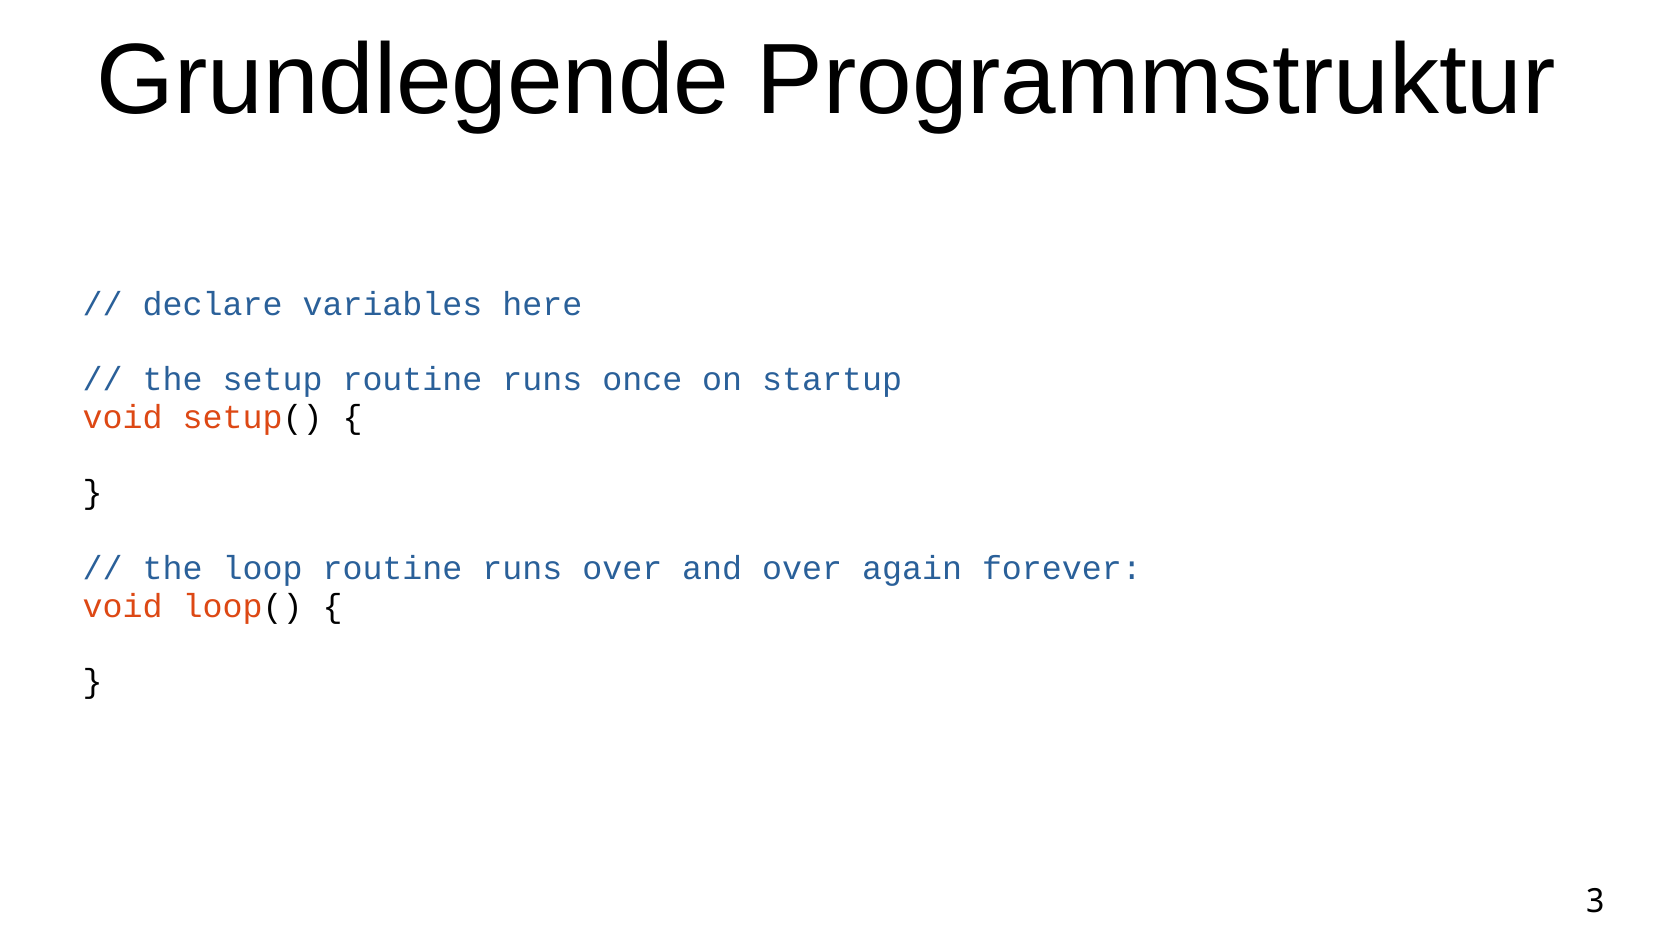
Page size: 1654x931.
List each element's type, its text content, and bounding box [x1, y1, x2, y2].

list // declare variables here // the setup routine runs once on startup void setup() { } // the loop routine runs over and over again forever: void loop() { } [82, 180, 1571, 811]
title Grundlegende Programmstruktur [82, 1, 1571, 157]
